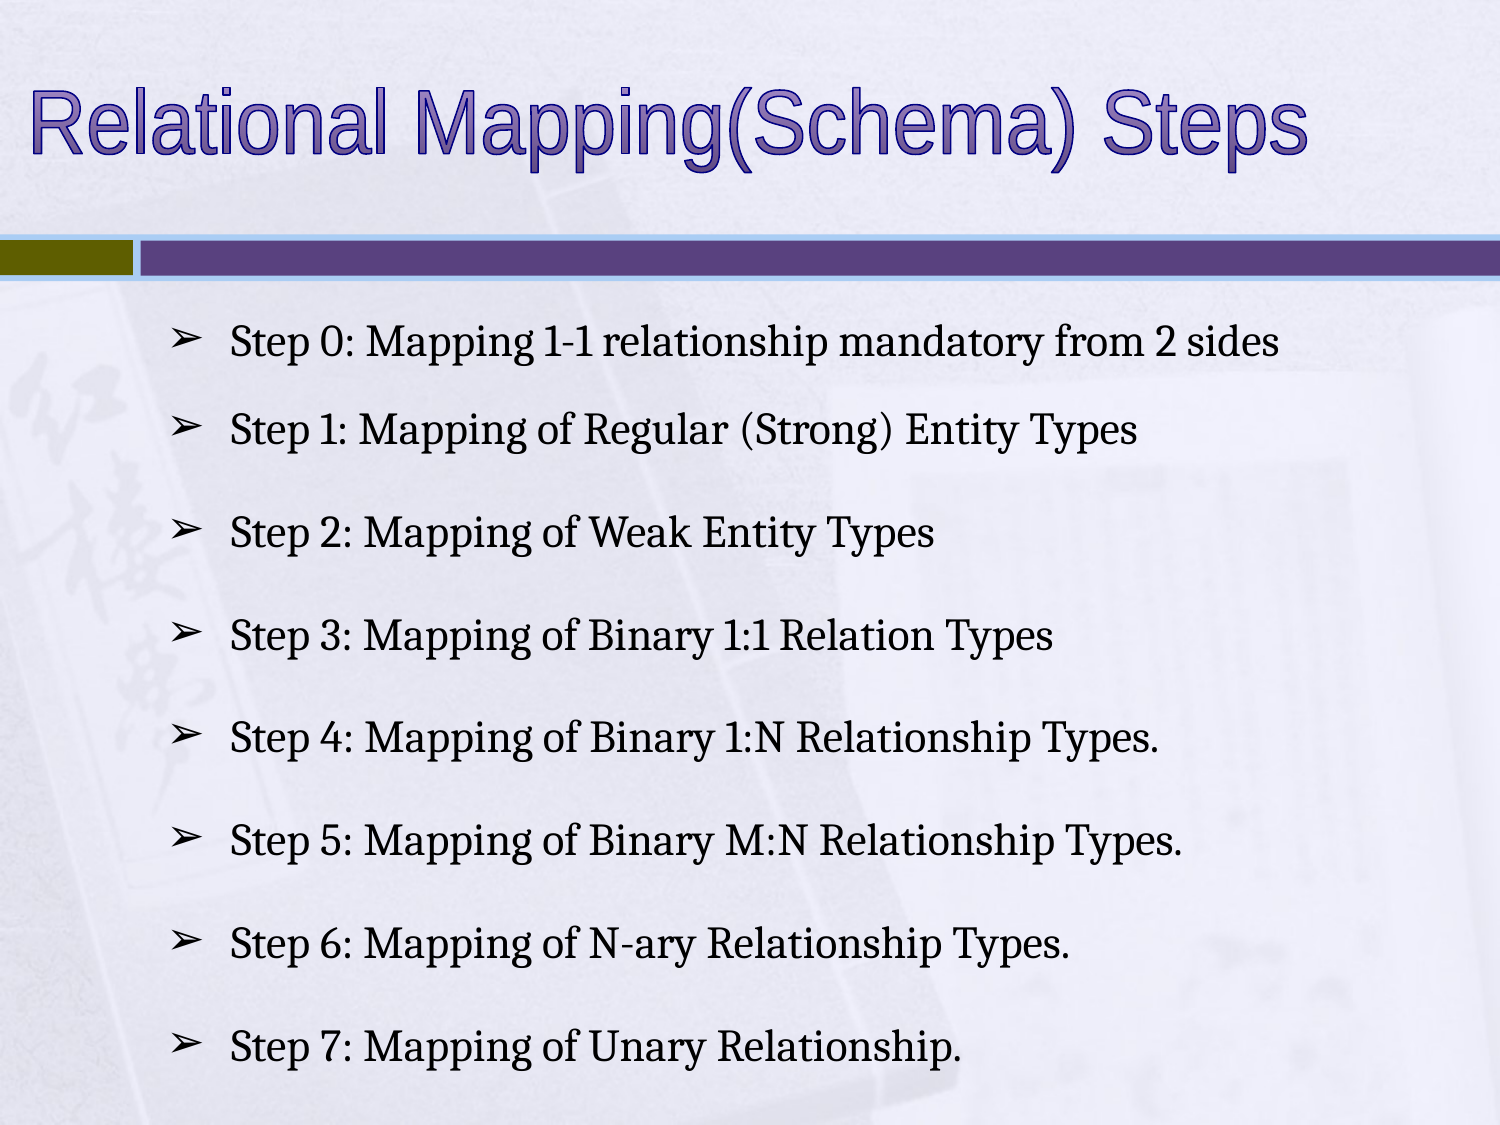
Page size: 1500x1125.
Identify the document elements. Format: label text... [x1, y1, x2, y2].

text_box Relational Mapping(Schema) Steps [576, 104, 613, 173]
text_box Relational Mapping(Schema) Steps [33, 91, 83, 154]
text_box Relational Mapping(Schema) Steps [1051, 87, 1074, 173]
text_box Relational Mapping(Schema) Steps [418, 90, 474, 154]
text_box Relational Mapping(Schema) Steps [639, 104, 675, 154]
picture [0, 0, 1500, 234]
text_box Relational Mapping(Schema) Steps [286, 104, 321, 154]
text_box Relational Mapping(Schema) Steps [483, 104, 526, 155]
text_box Relational Mapping(Schema) Steps [1270, 104, 1307, 155]
list Step 0: Mapping 1-1 relationship mandatory from 2 sides Step 1: Mapping of Regular (Strong) Entity Types Step 2: Mapping of Weak Entity Types Step 3: Mapping of Binary 1:1 Relation Types Step 4: Mapping of Binary 1:N Relationship Types. Step 5: Mapping of Binary M:N Relationship Types. Step 6: Mapping of N-ary Relationship Types. Step 7: Mapping of Unary Relationship. [66, 354, 1430, 1100]
text_box Relational Mapping(Schema) Steps [329, 104, 372, 155]
text_box Relational Mapping(Schema) Steps [852, 87, 888, 154]
text_box Relational Mapping(Schema) Steps [530, 104, 568, 173]
text_box Relational Mapping(Schema) Steps [895, 104, 935, 155]
text_box Relational Mapping(Schema) Steps [1104, 90, 1152, 155]
text_box Relational Mapping(Schema) Steps [153, 104, 195, 155]
text_box Relational Mapping(Schema) Steps [239, 104, 278, 155]
text_box Relational Mapping(Schema) Steps [1181, 104, 1220, 155]
text_box Relational Mapping(Schema) Steps [755, 90, 803, 155]
text_box Relational Mapping(Schema) Steps [1156, 94, 1178, 155]
text_box Relational Mapping(Schema) Steps [943, 104, 1001, 154]
text_box Relational Mapping(Schema) Steps [1228, 104, 1266, 173]
picture [0, 282, 1500, 1125]
text_box Relational Mapping(Schema) Steps [196, 94, 217, 155]
text_box Relational Mapping(Schema) Steps [683, 104, 720, 173]
text_box Relational Mapping(Schema) Steps [1009, 104, 1052, 155]
text_box Relational Mapping(Schema) Steps [89, 104, 128, 155]
text_box Relational Mapping(Schema) Steps [729, 87, 752, 173]
text_box Relational Mapping(Schema) Steps [809, 104, 846, 155]
